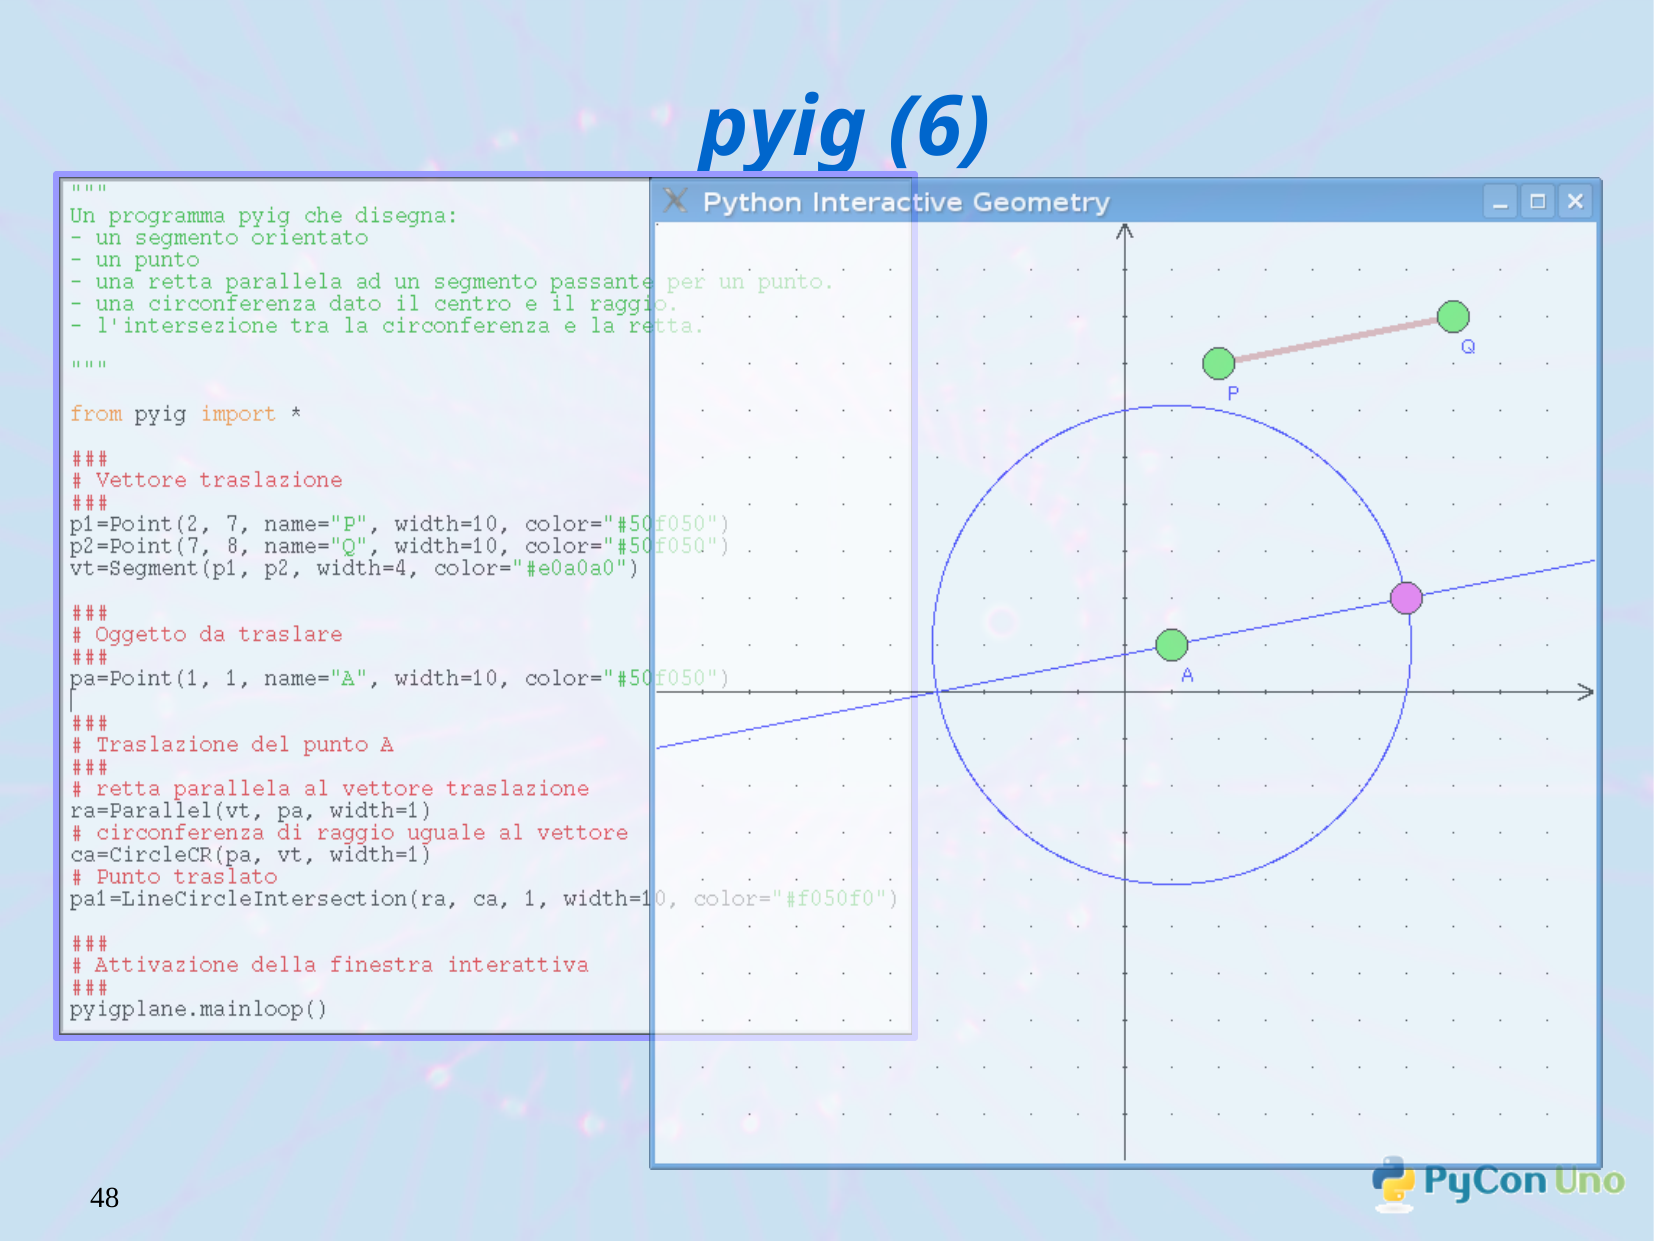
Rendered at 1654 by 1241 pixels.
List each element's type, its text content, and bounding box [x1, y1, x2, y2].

title pyig (6) [139, 19, 1552, 177]
picture [0, 0, 1654, 1241]
